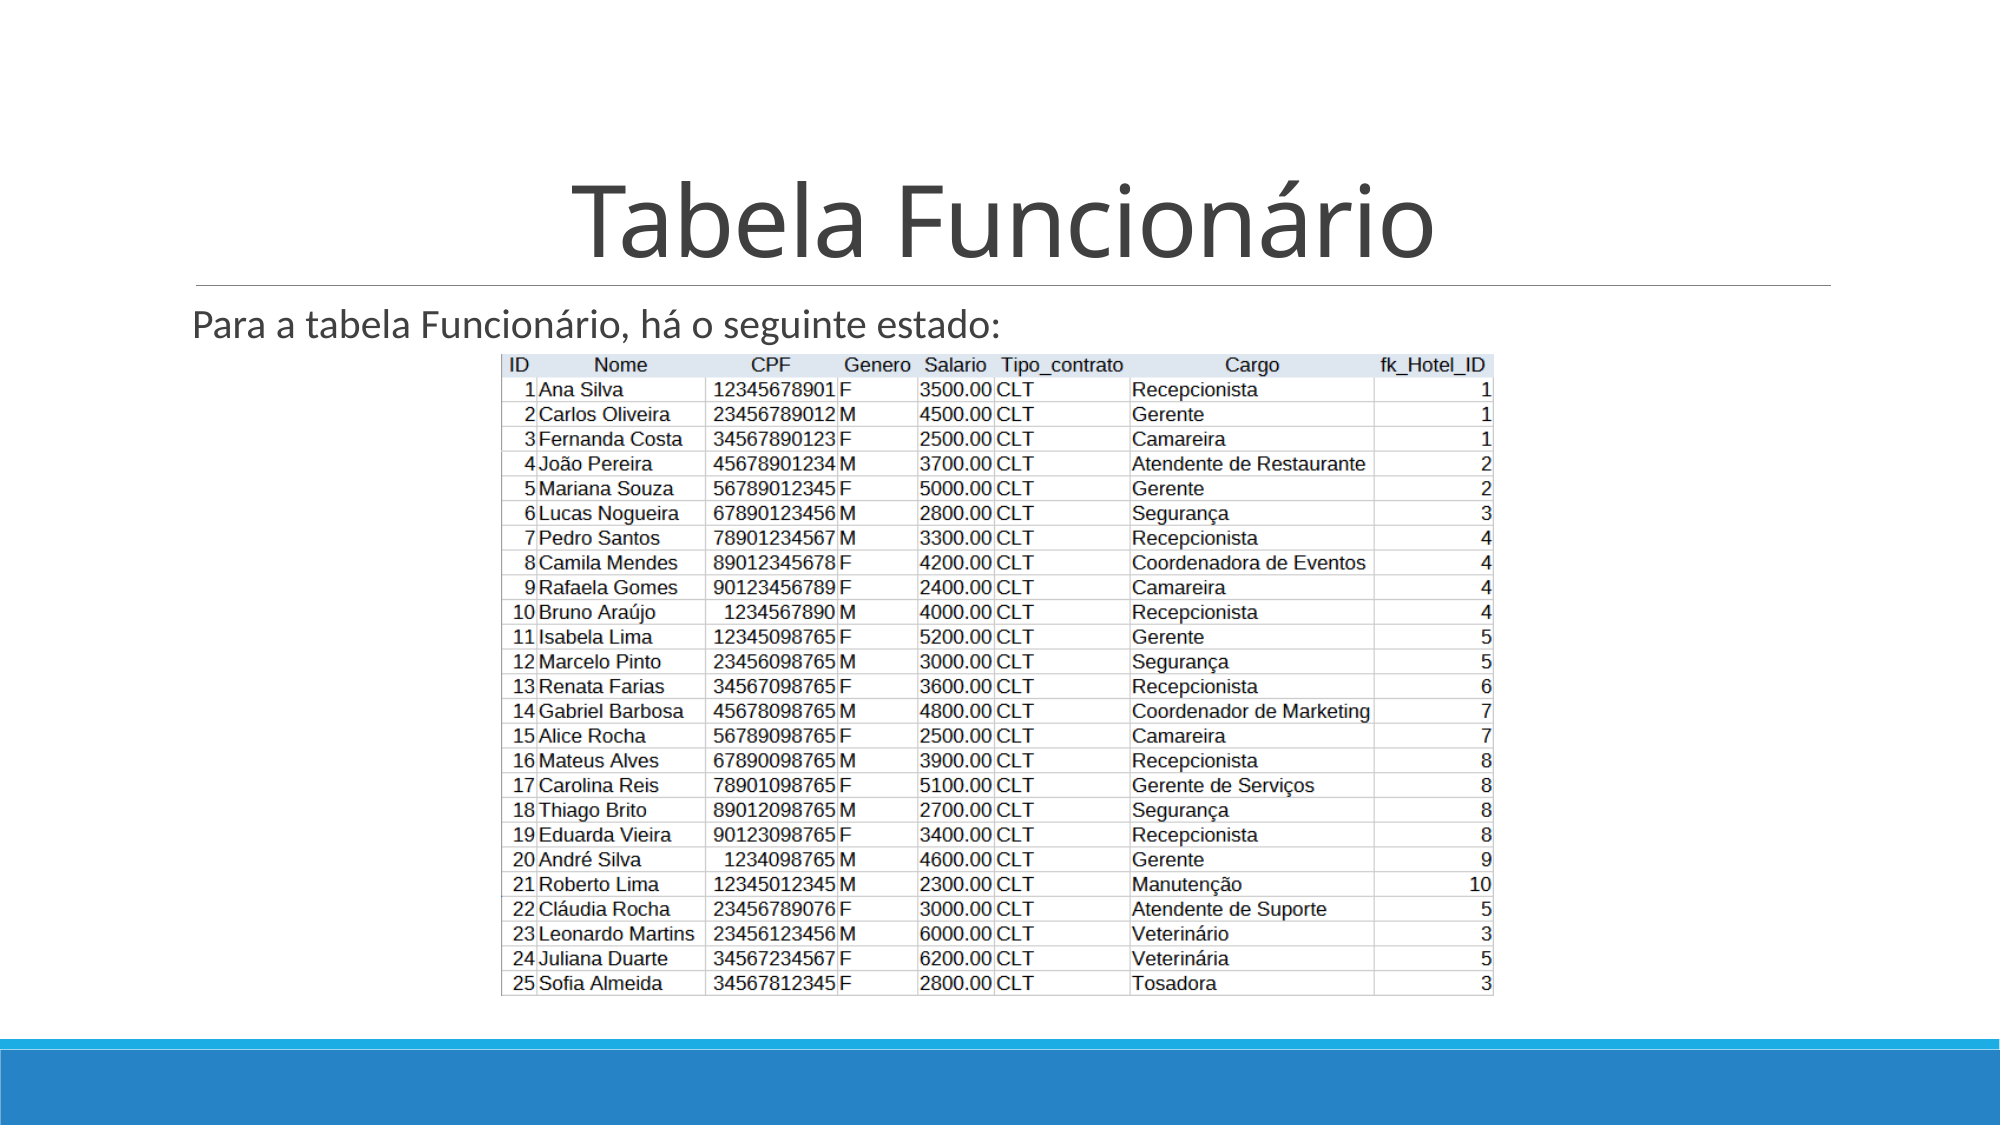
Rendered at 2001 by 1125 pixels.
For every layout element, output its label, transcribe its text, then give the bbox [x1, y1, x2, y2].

title Tabela Funcionário [180, 47, 1830, 285]
list Para a tabela Funcionário, há o seguinte estado: [177, 295, 1828, 956]
picture [501, 354, 1494, 996]
